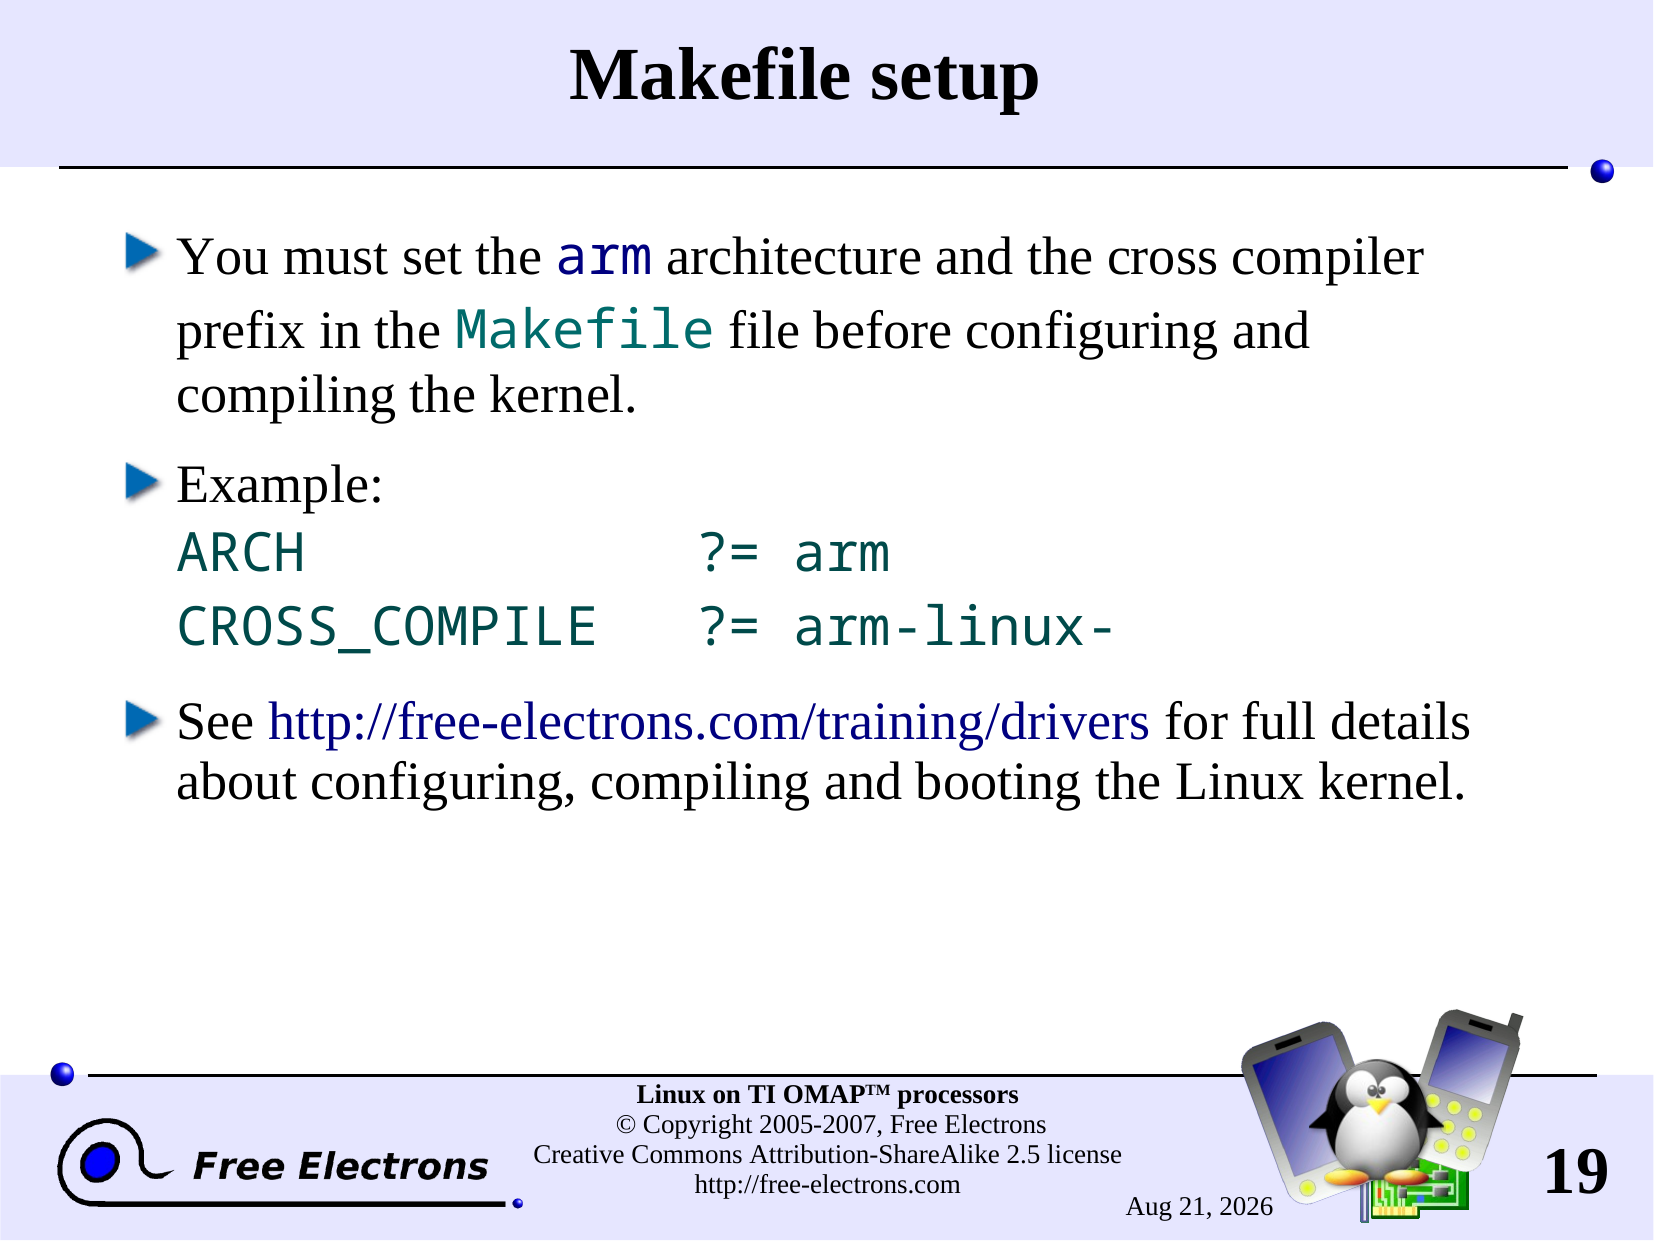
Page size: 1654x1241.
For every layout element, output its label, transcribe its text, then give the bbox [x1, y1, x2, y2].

list You must set the arm architecture and the cross compiler prefix in the Makefile file before configuring and compiling the kernel. Example: ARCH ?= arm CROSS_COMPILE ?= arm-linux- See http://free-electrons.com/training/drivers for full details about configuring, compiling and booting the Linux kernel. [105, 216, 1518, 1066]
title Makefile setup [60, 25, 1551, 124]
picture [1231, 1007, 1538, 1241]
picture [50, 1107, 527, 1216]
